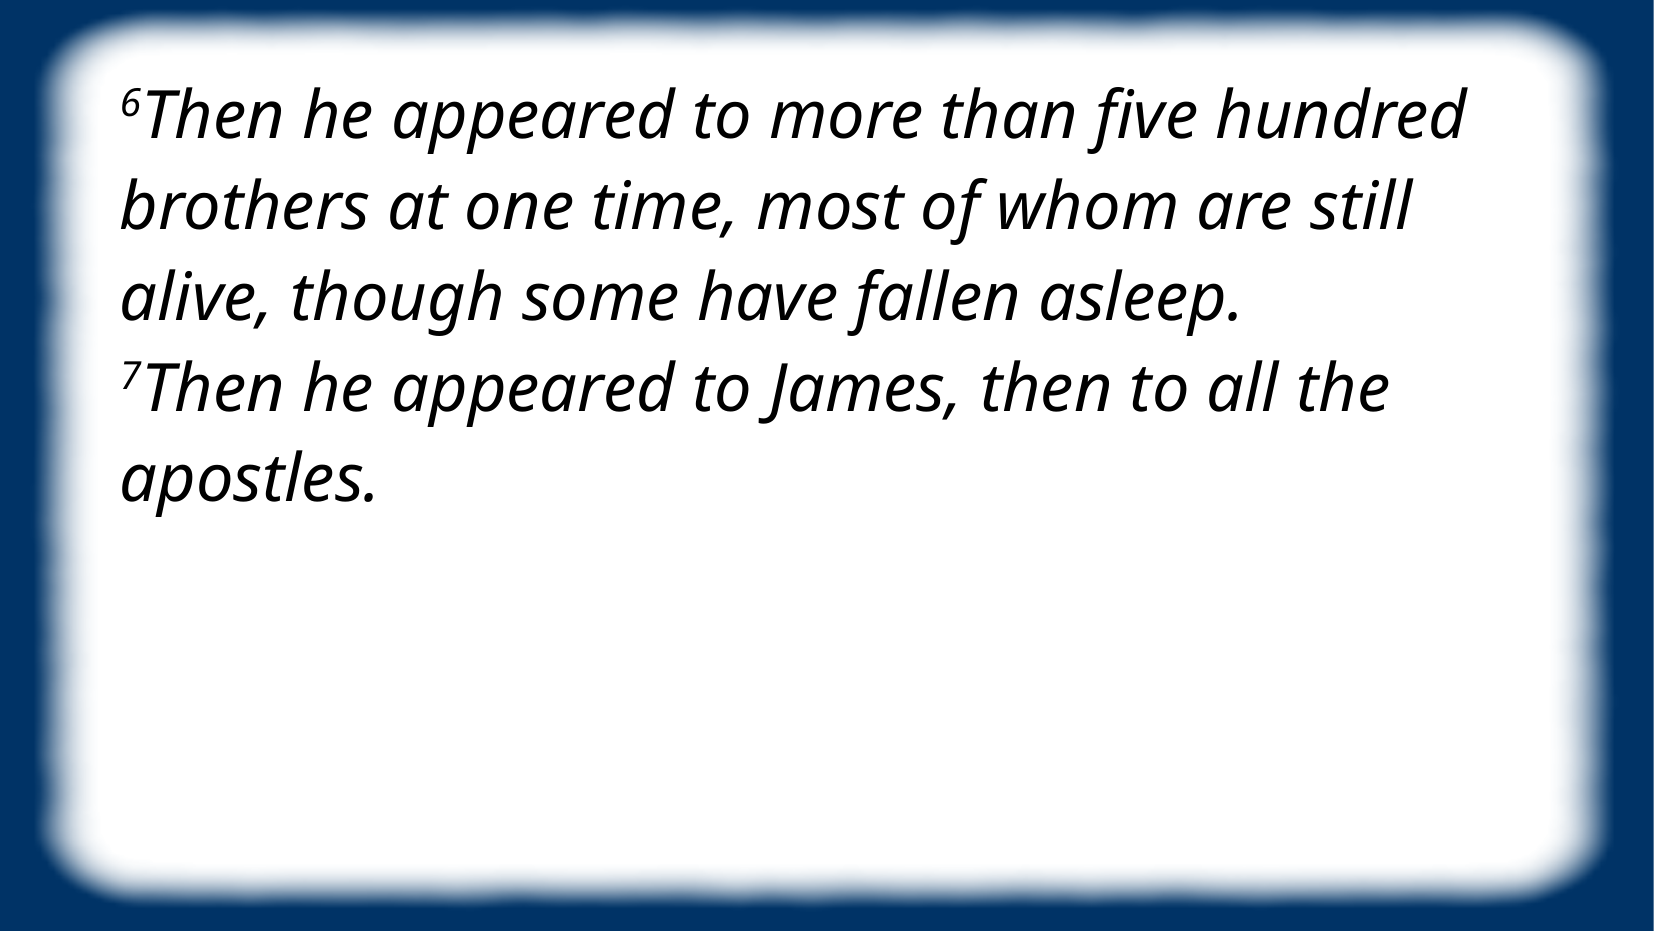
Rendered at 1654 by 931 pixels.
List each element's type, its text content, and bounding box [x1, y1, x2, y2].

picture [0, 0, 1654, 931]
text_box 6Then he appeared to more than five hundred brothers at one time, most of whom are still alive, though some have fallen asleep. 7Then he appeared to James, then to all the apostles. [105, 60, 1546, 519]
